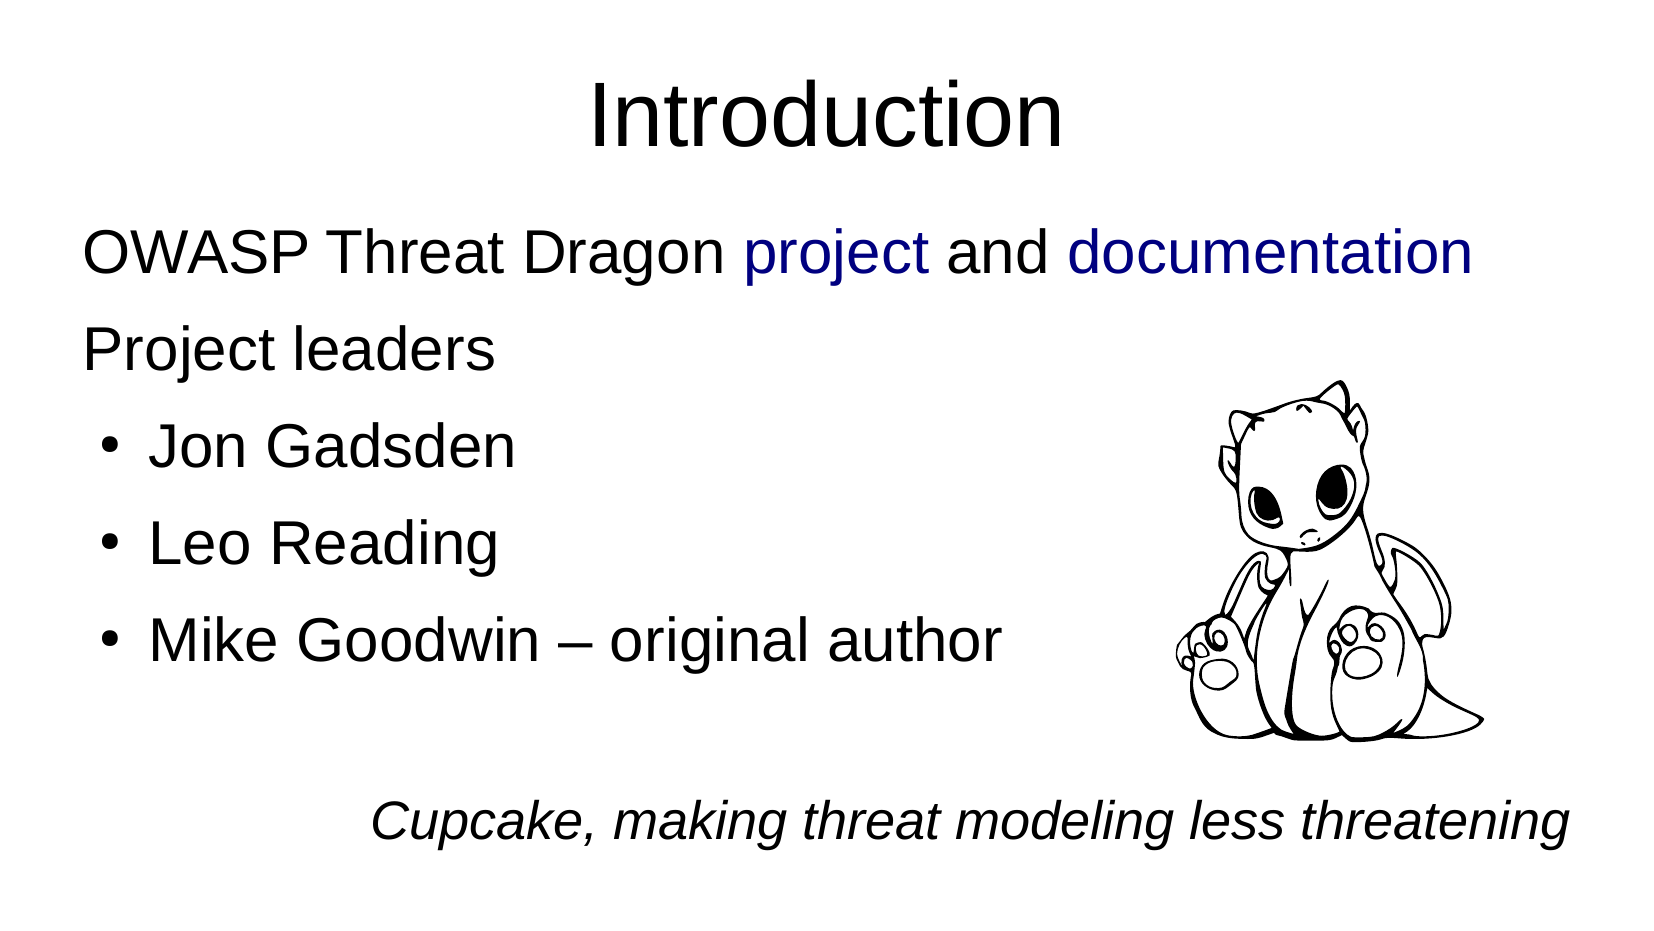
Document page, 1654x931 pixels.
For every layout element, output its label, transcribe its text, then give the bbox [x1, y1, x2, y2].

list OWASP Threat Dragon project and documentation Project leaders Jon Gadsden Leo Reading Mike Goodwin – original author Cupcake, making threat modeling less threatening [82, 217, 1571, 863]
title Introduction [82, 37, 1571, 193]
picture [1162, 375, 1538, 751]
